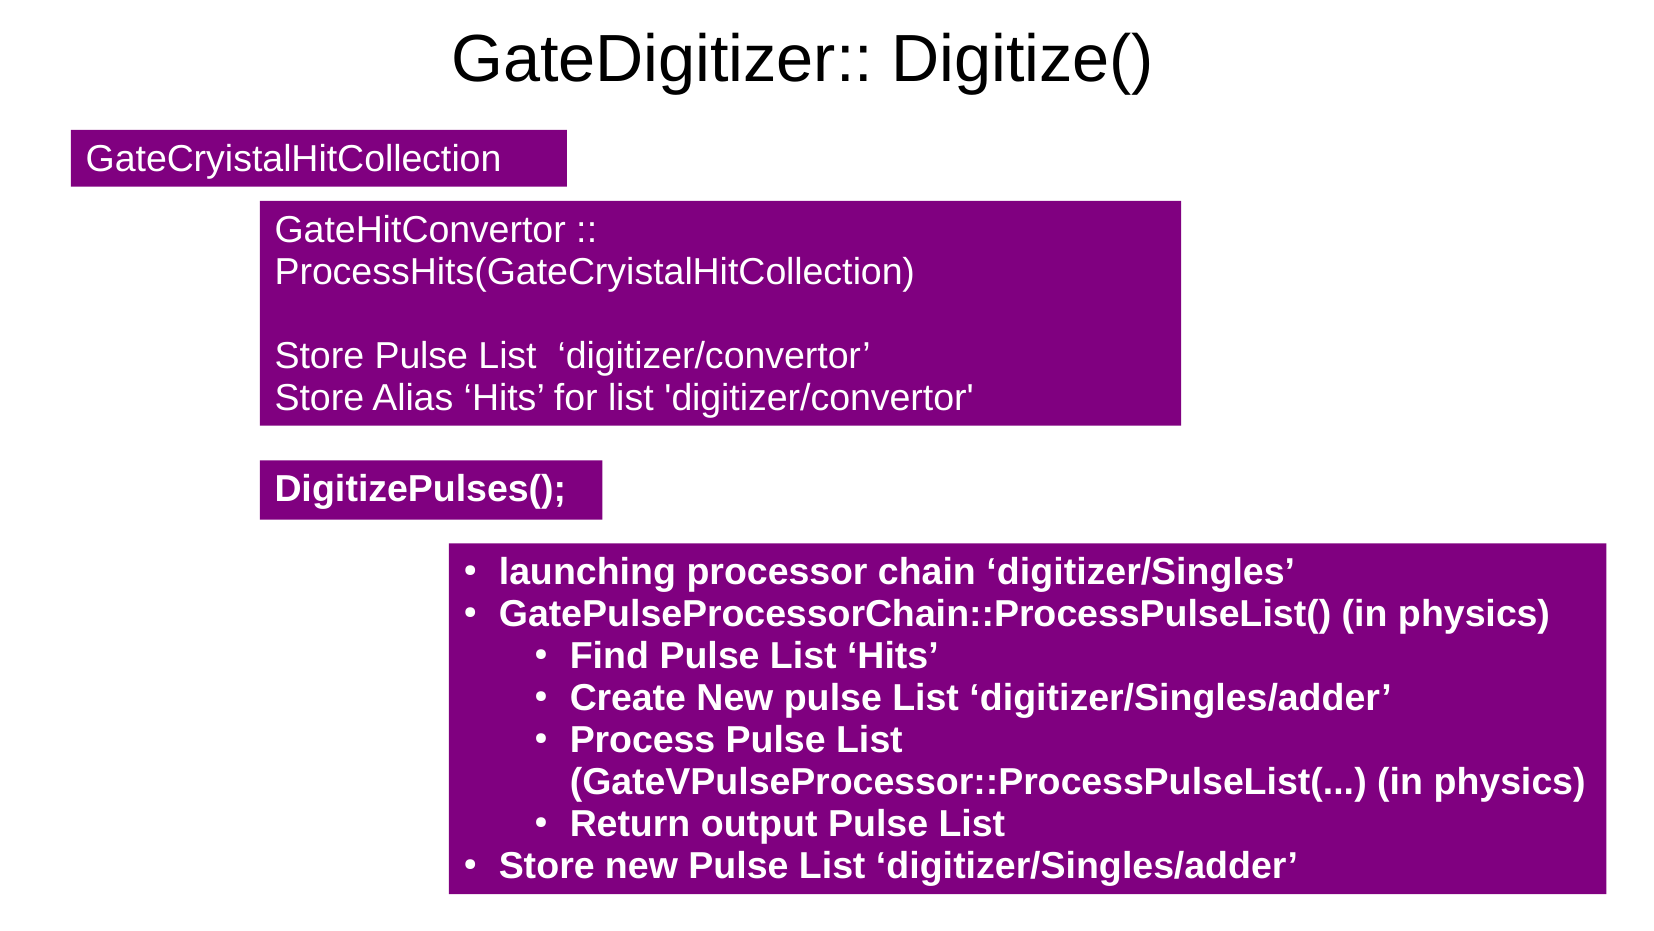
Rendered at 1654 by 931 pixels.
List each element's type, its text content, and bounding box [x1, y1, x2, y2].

title GateDigitizer:: Digitize() [59, 20, 1548, 96]
text_box GateCryistalHitCollection [70, 129, 567, 187]
text_box launching processor chain ‘digitizer/Singles’ GatePulseProcessorChain::ProcessPulseList() (in physics) Find Pulse List ‘Hits’ Create New pulse List ‘digitizer/Singles/adder’ Process Pulse List (GateVPulseProcessor::ProcessPulseList(...) (in physics) Return output Pulse List Store new Pulse List ‘digitizer/Singles/adder’ [448, 543, 1607, 895]
text_box GateHitConvertor :: ProcessHits(GateCryistalHitCollection) Store Pulse List ‘digitizer/convertor’ Store Alias ‘Hits’ for list 'digitizer/convertor' [259, 200, 1182, 426]
text_box DigitizePulses(); [259, 460, 603, 520]
